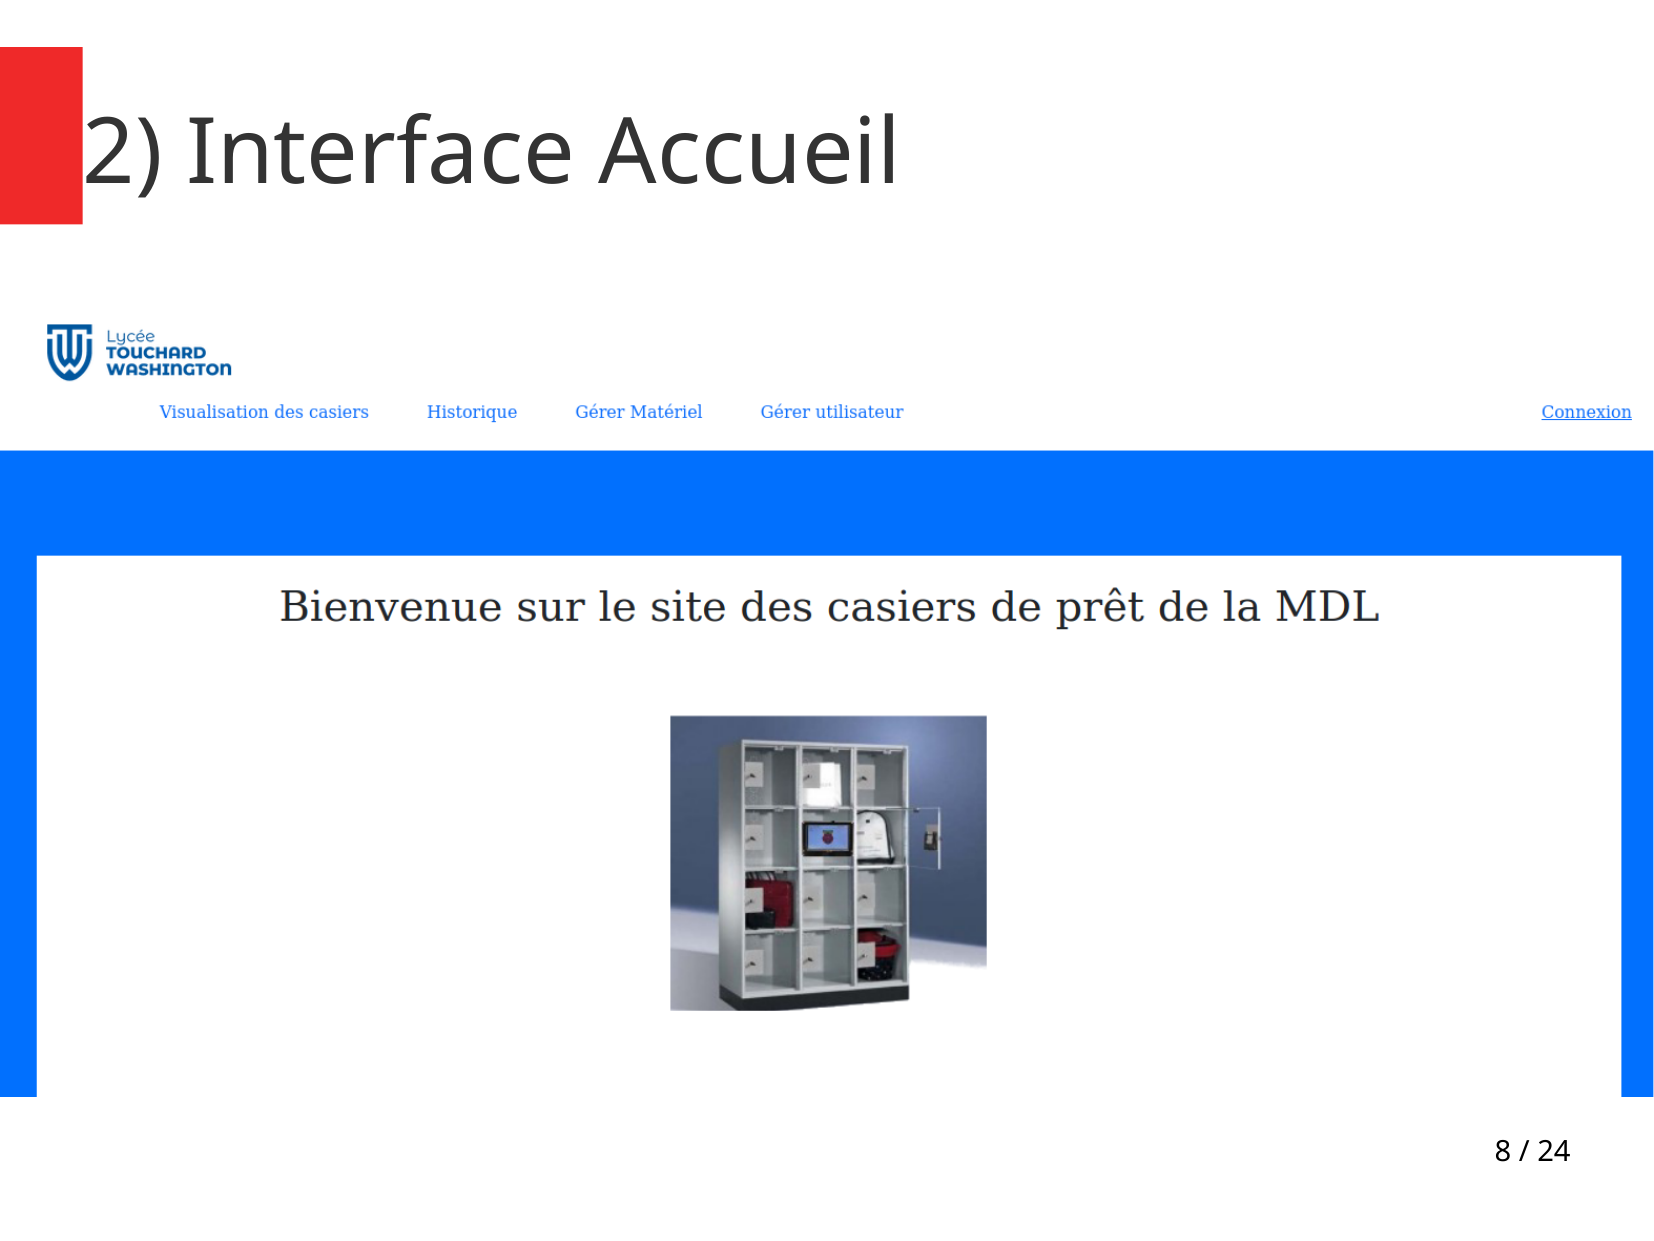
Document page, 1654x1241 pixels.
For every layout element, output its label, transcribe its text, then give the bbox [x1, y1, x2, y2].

title 2) Interface Accueil [82, 59, 1654, 237]
picture [0, 295, 1654, 1097]
